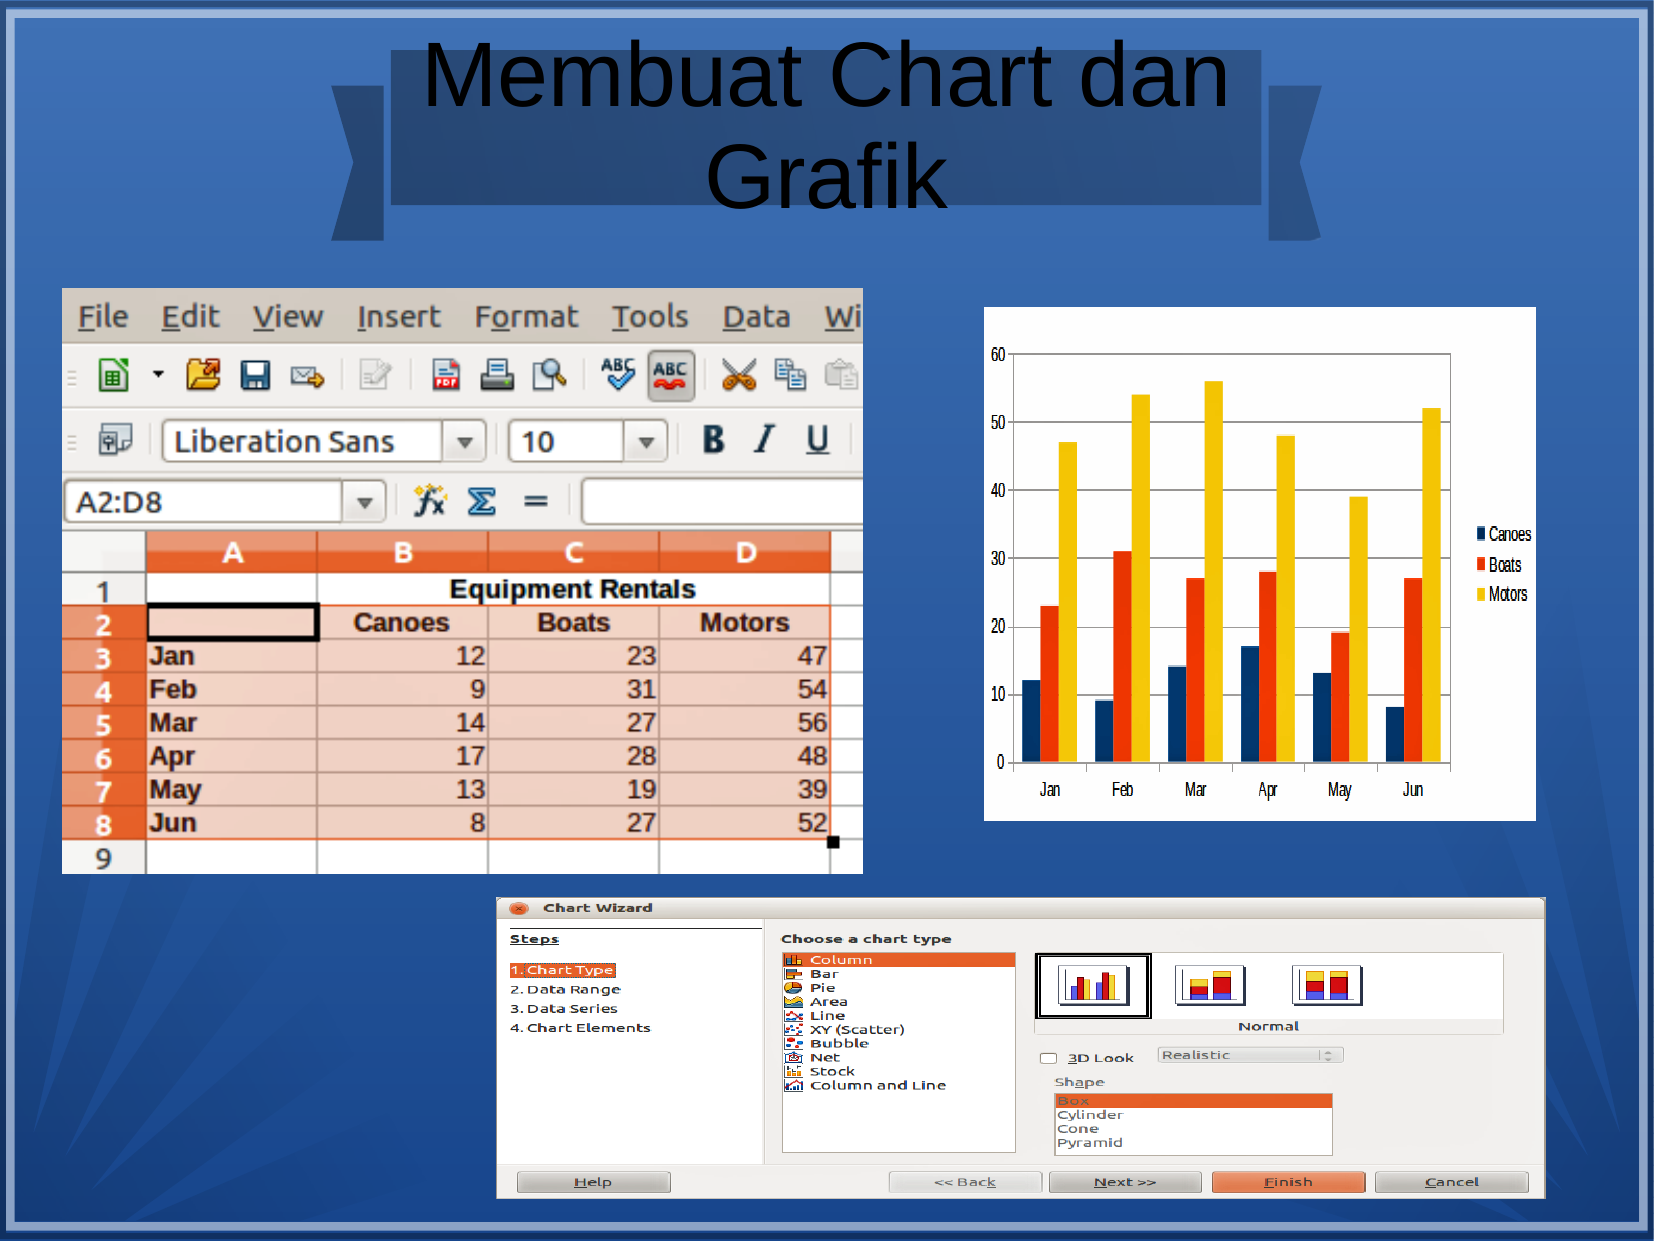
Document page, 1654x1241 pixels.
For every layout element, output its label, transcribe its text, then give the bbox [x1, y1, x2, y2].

picture [62, 288, 863, 875]
picture [496, 897, 1546, 1199]
title Membuat Chart dan Grafik [389, 23, 1264, 229]
picture [984, 307, 1536, 822]
